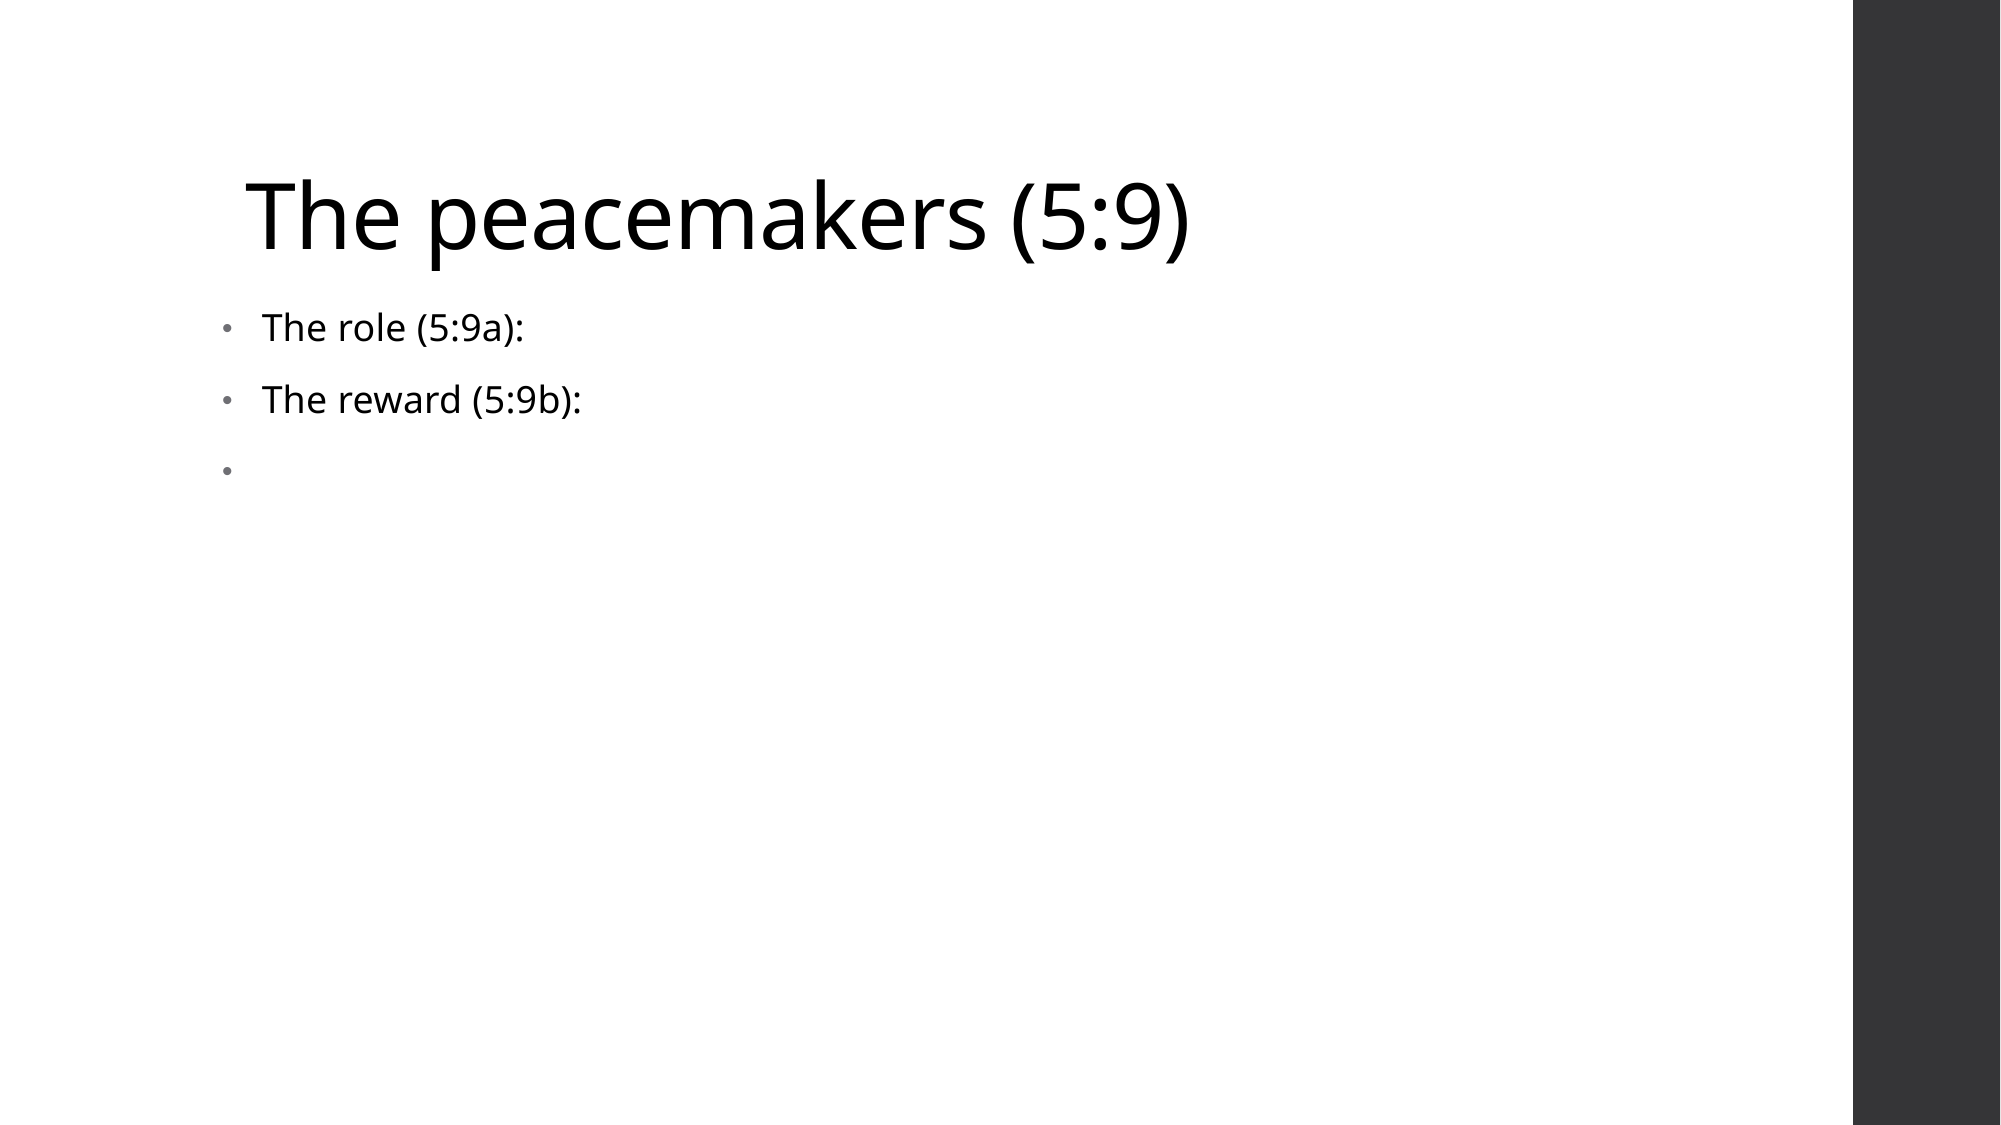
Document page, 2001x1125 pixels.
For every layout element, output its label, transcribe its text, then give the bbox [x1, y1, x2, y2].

title The peacemakers (5:9) [206, 60, 1797, 278]
list The role (5:9a): The reward (5:9b): [206, 299, 1617, 1014]
